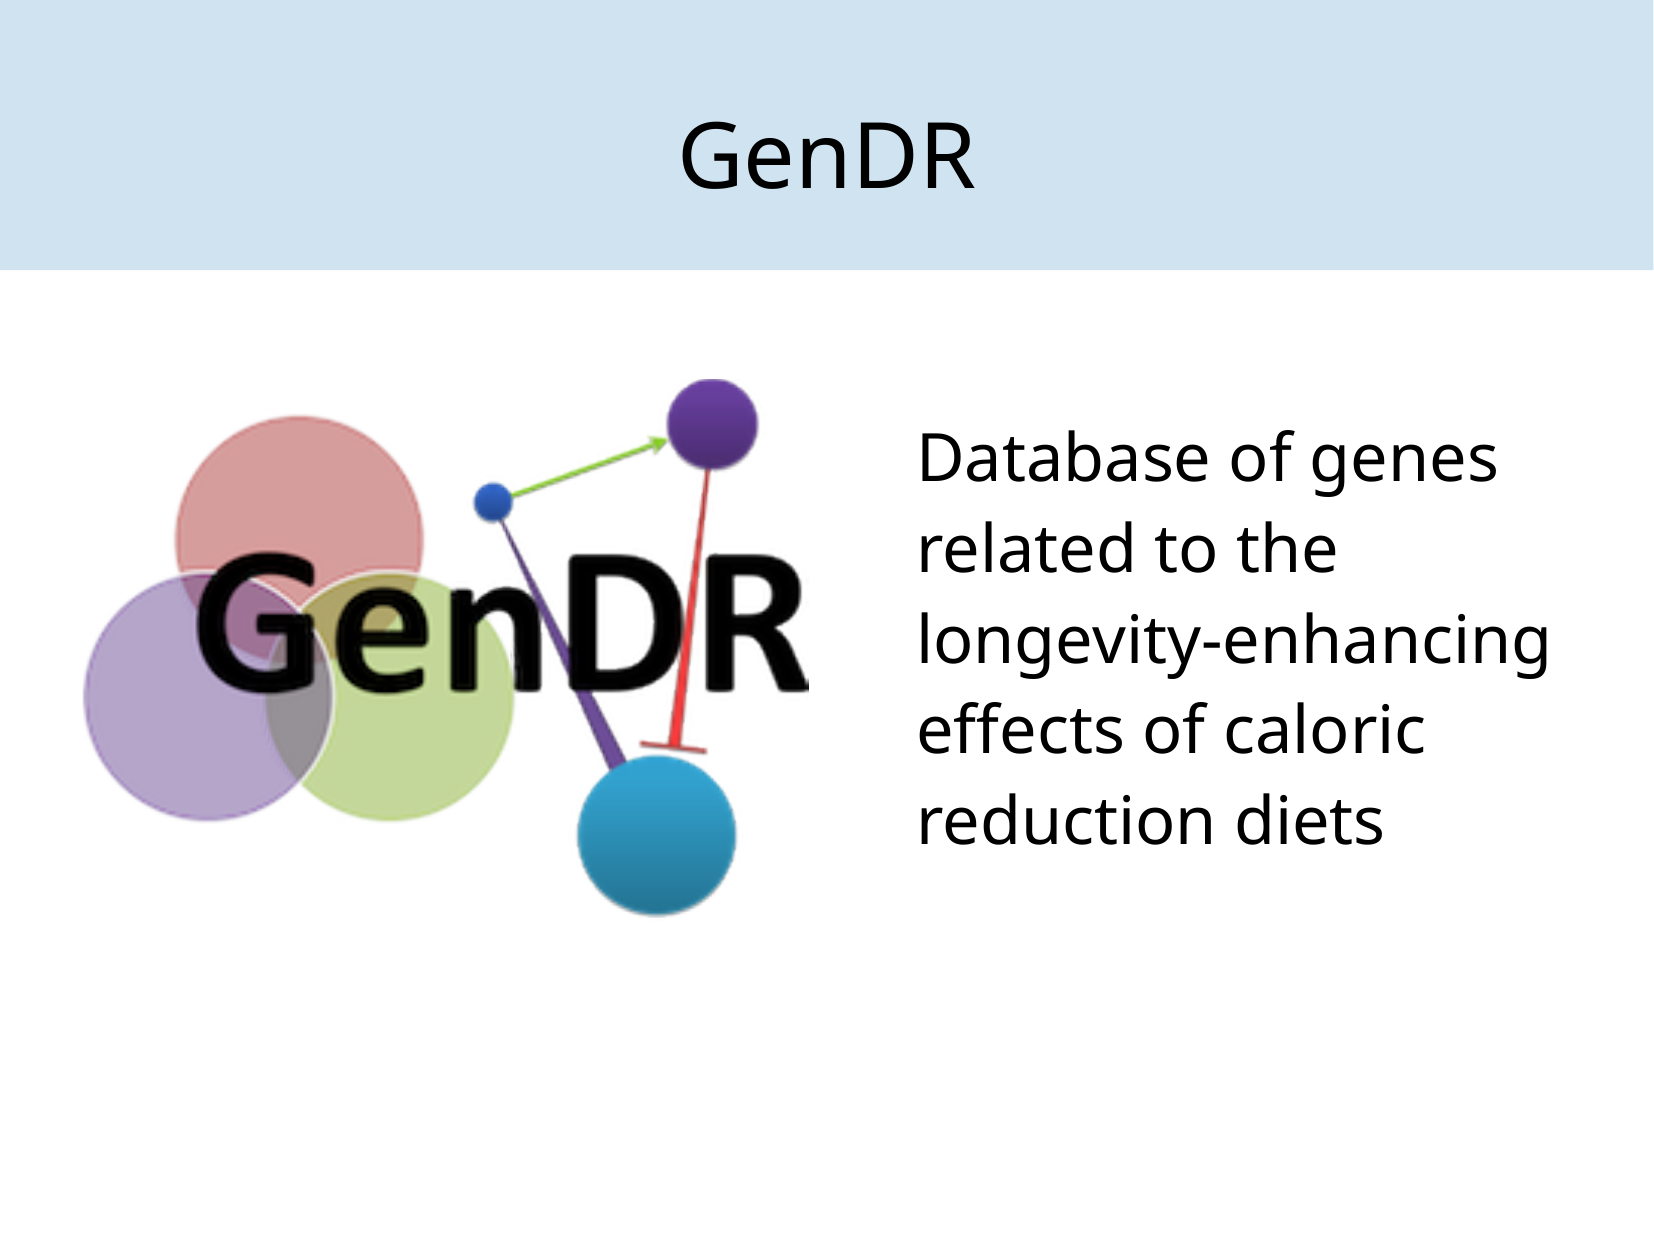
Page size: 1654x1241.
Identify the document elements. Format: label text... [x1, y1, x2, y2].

text_box [0, 0, 1654, 271]
title GenDR [82, 49, 1571, 257]
picture [82, 379, 809, 921]
list Database of genes related to the longevity-enhancing effects of caloric reduction diets [845, 290, 1572, 1010]
